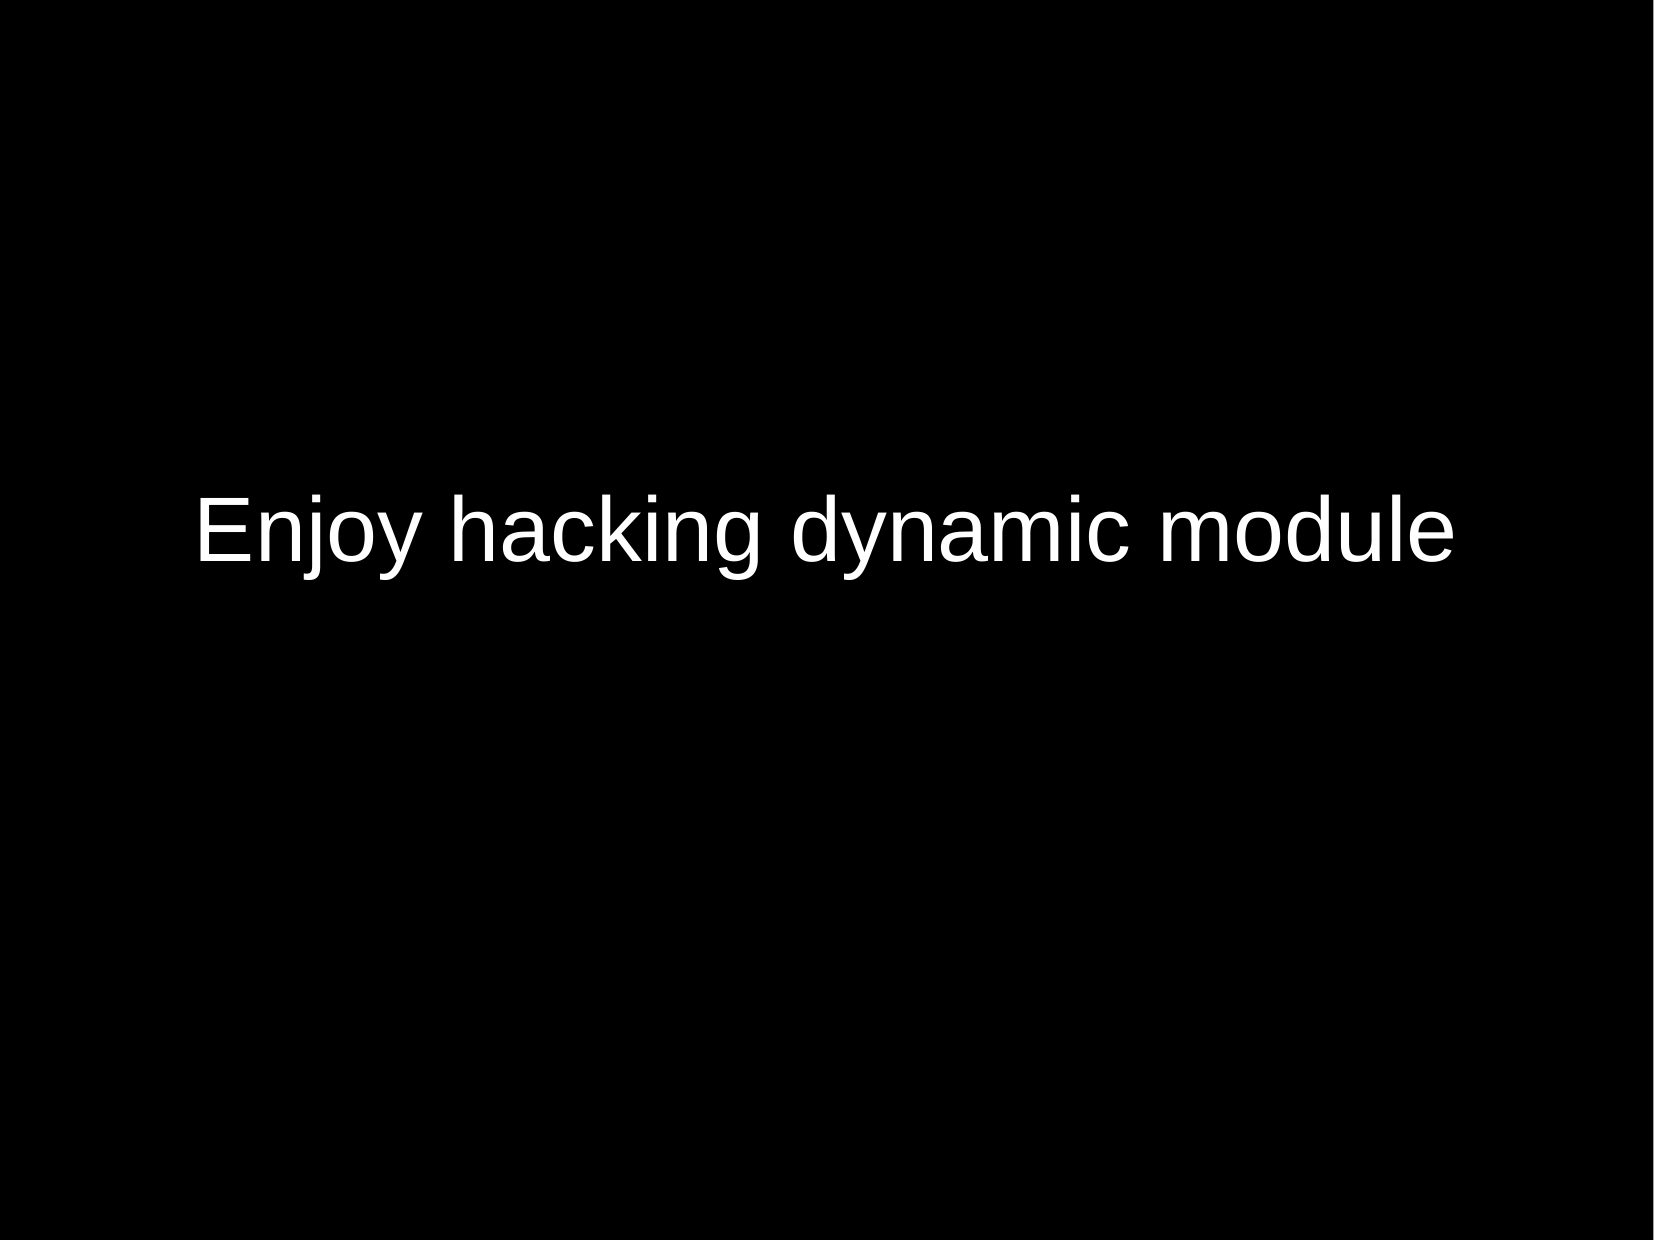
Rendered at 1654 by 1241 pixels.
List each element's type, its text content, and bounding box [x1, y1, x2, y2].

subtitle Enjoy hacking dynamic module [82, 49, 1571, 1010]
